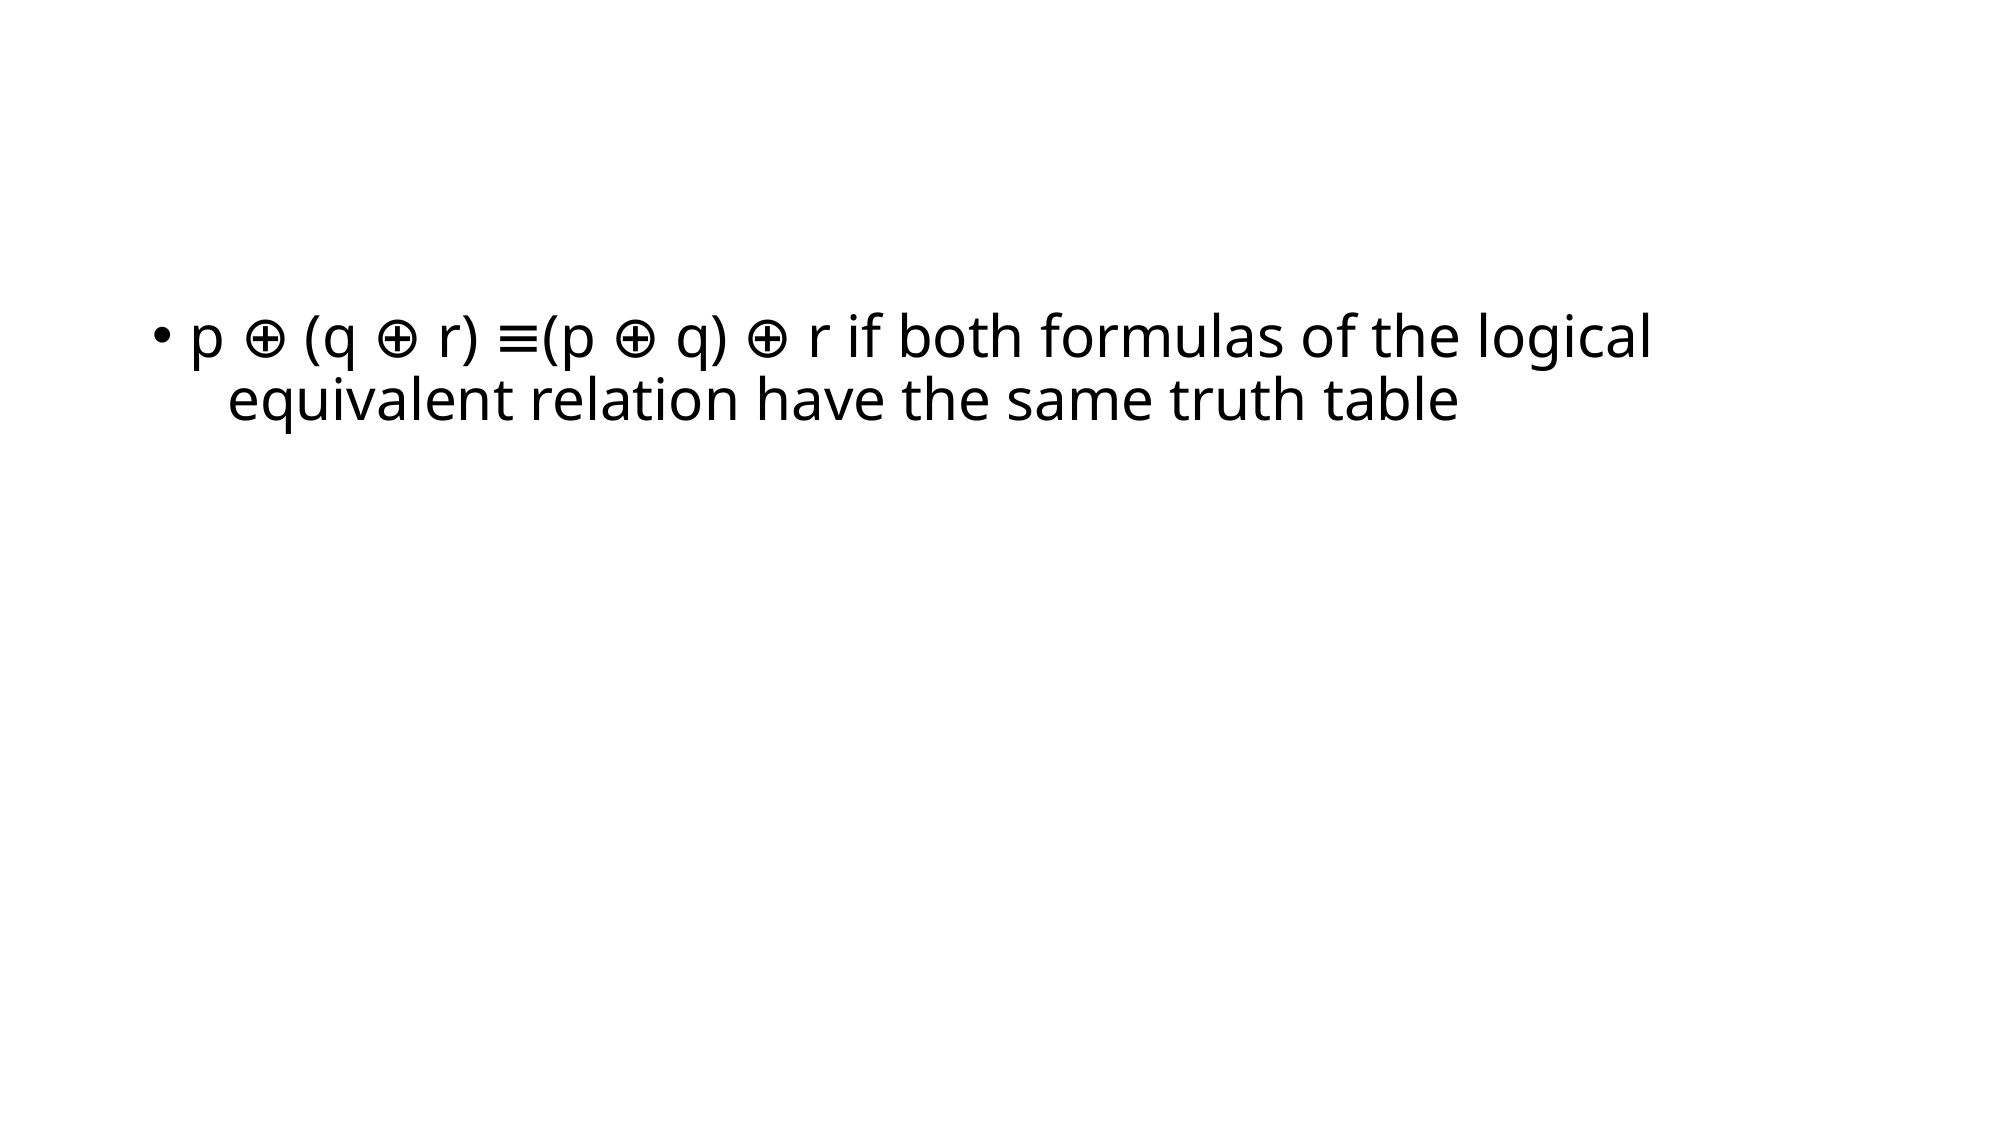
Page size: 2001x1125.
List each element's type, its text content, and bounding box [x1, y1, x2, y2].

list p ⊕ (q ⊕ r) ≡(p ⊕ q) ⊕ r if both formulas of the logical equivalent relation have the same truth table [137, 299, 1863, 1014]
